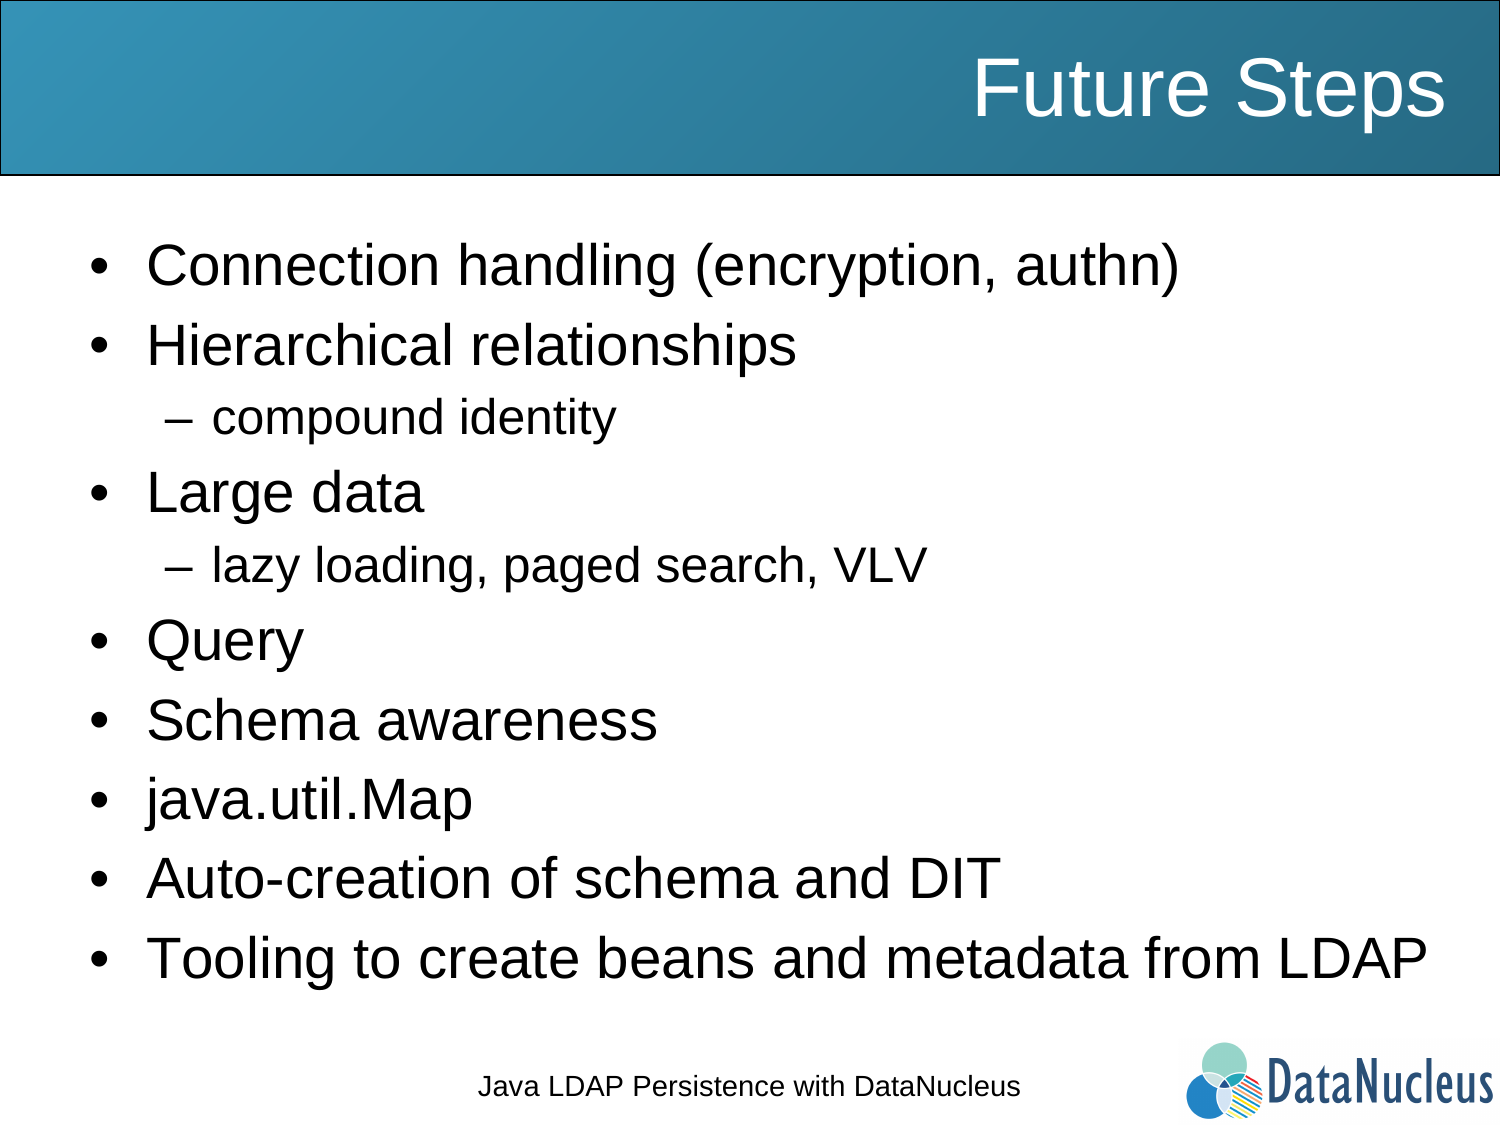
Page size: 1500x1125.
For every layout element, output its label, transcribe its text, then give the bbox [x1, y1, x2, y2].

title Future Steps [237, 12, 1463, 163]
list Connection handling (encryption, authn) Hierarchical relationships compound identity Large data lazy loading, paged search, VLV Query Schema awareness java.util.Map Auto-creation of schema and DIT Tooling to create beans and metadata from LDAP [75, 224, 1465, 1013]
picture [1178, 1038, 1500, 1125]
